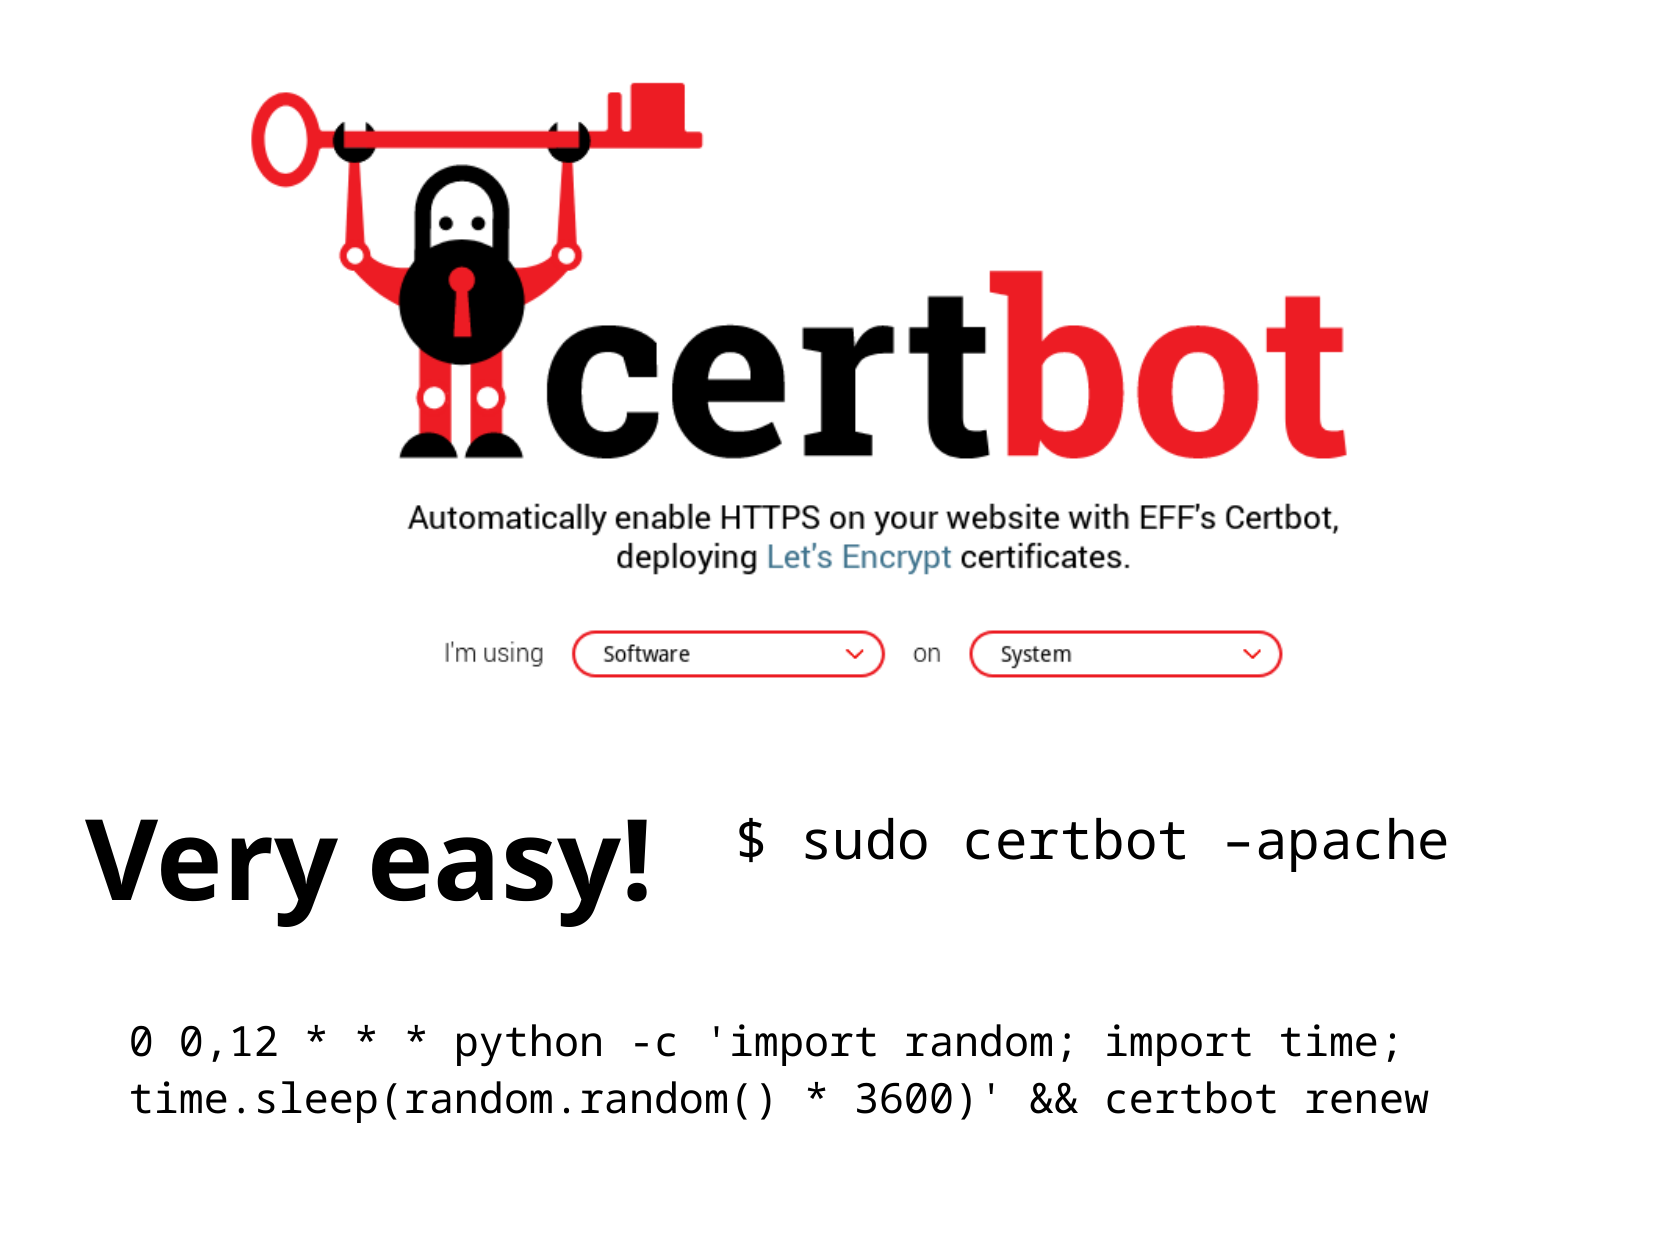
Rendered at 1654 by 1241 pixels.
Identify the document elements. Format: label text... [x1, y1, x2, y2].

picture [200, 52, 1447, 709]
text_box $ sudo certbot –apache [720, 793, 1524, 875]
text_box Very easy! [70, 772, 686, 945]
text_box 0 0,12 * * * python -c 'import random; import time; time.sleep(random.random() * 3600)' && certbot renew [114, 1003, 1607, 1132]
